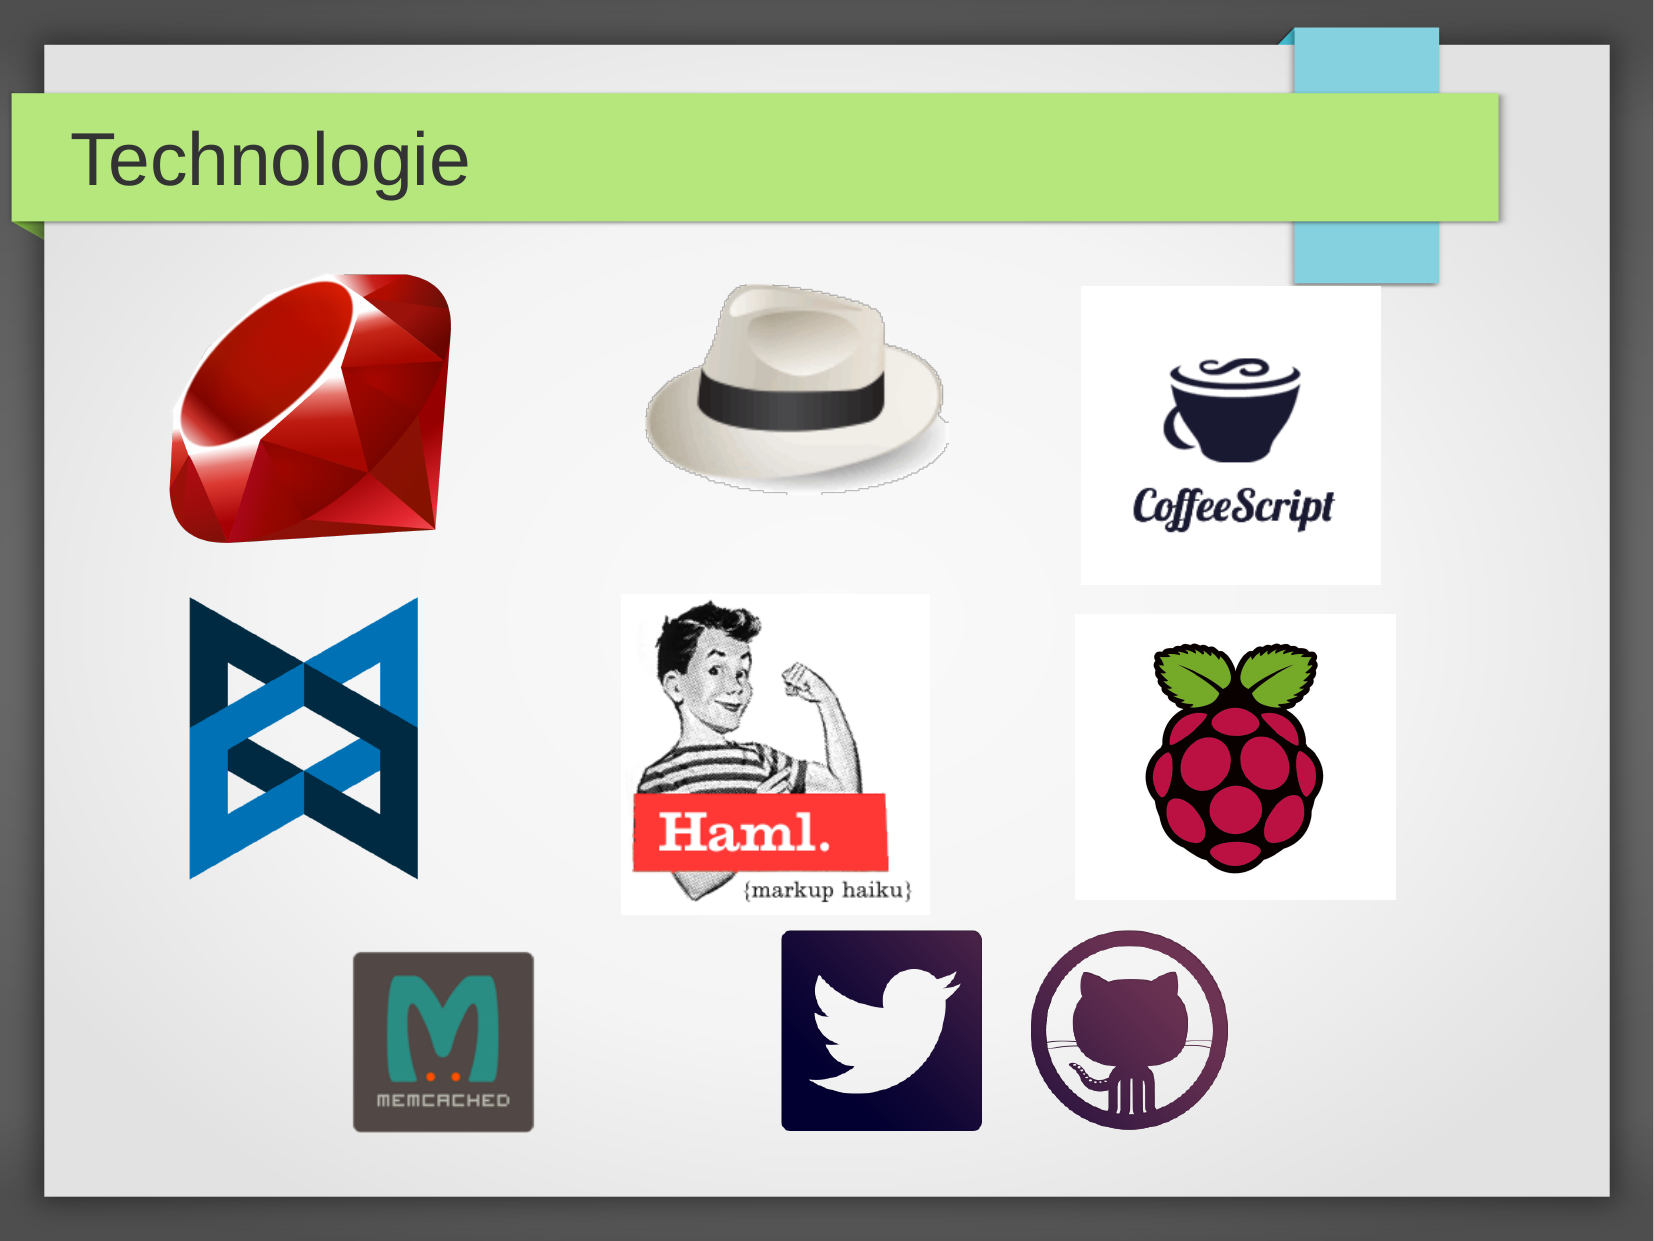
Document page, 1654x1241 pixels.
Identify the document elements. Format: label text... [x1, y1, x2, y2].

picture [0, 0, 1654, 1241]
title Technologie [70, 106, 1229, 213]
